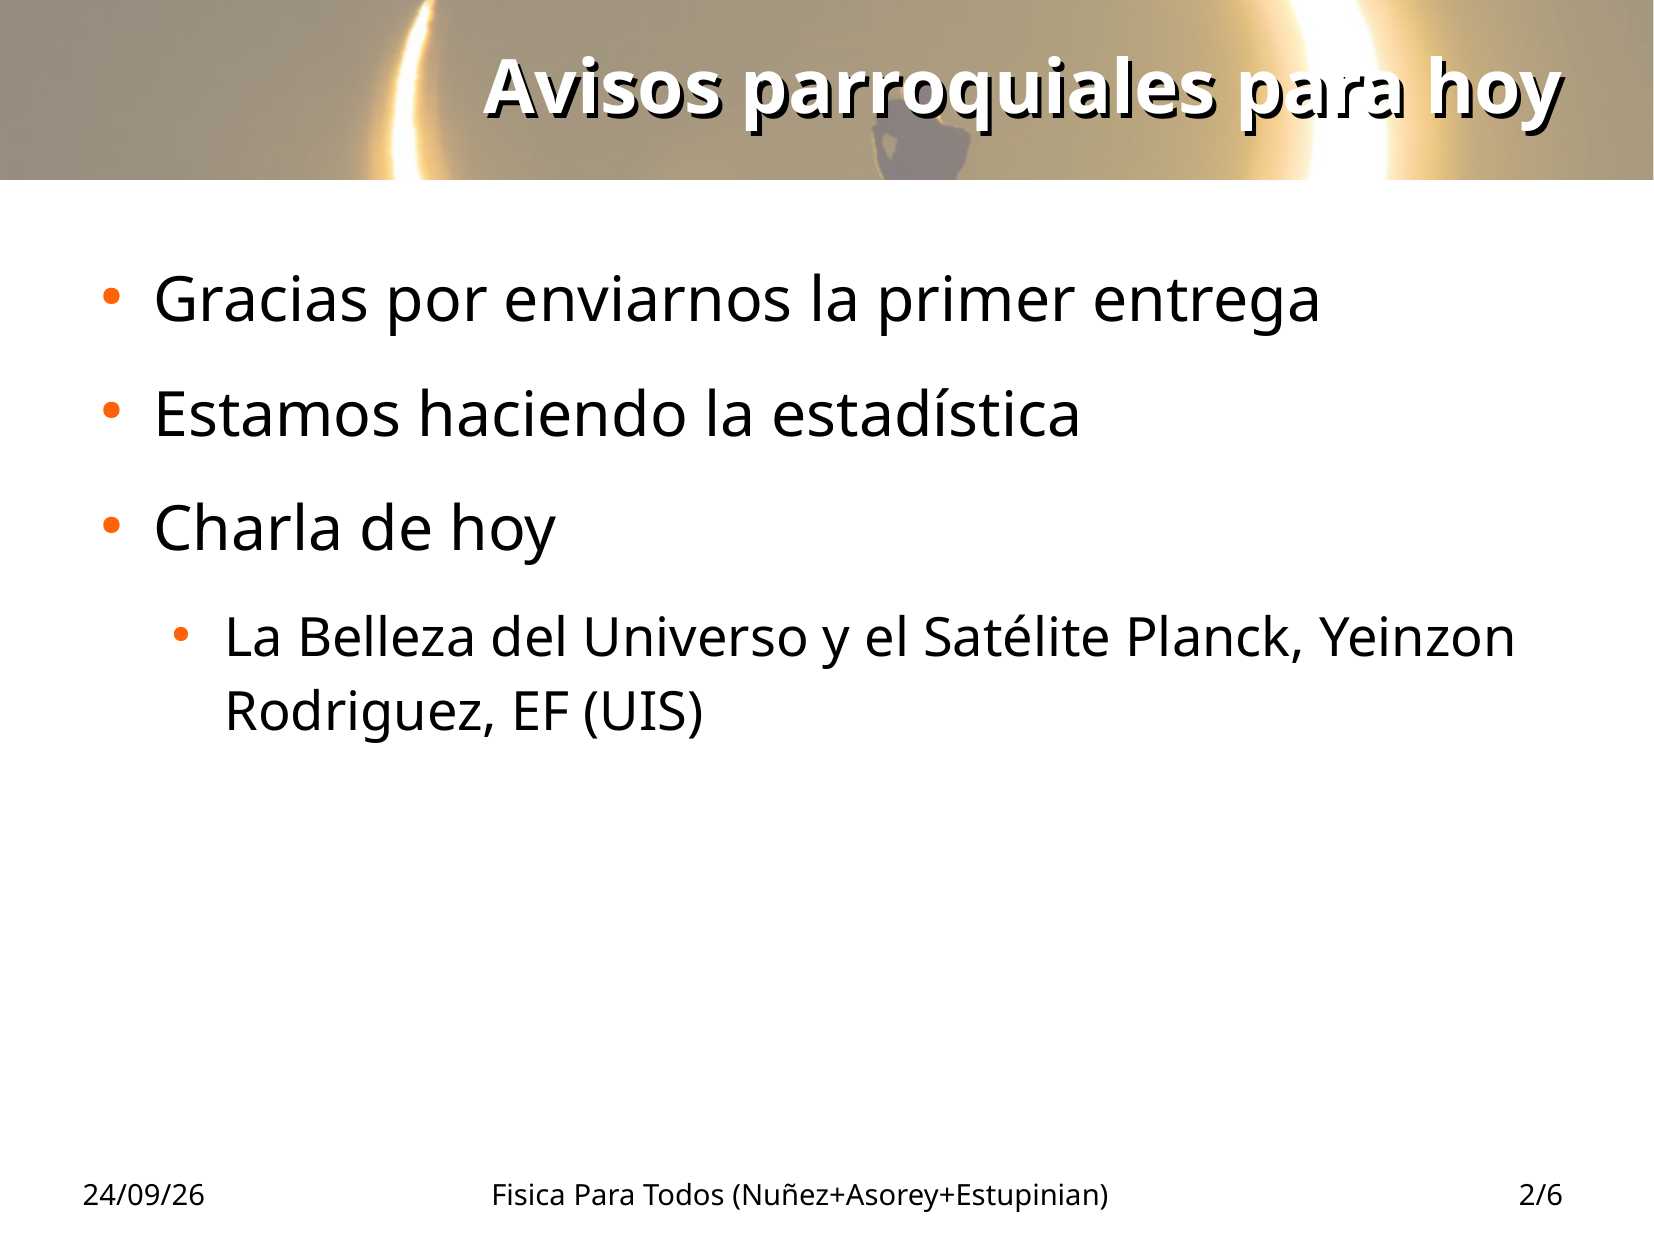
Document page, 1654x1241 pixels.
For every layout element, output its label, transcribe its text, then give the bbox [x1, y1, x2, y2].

list Gracias por enviarnos la primer entrega Estamos haciendo la estadística Charla de hoy La Belleza del Universo y el Satélite Planck, Yeinzon Rodriguez, EF (UIS) [82, 255, 1571, 1174]
title Avisos parroquiales para hoy [75, 19, 1564, 151]
picture [0, 0, 1654, 180]
